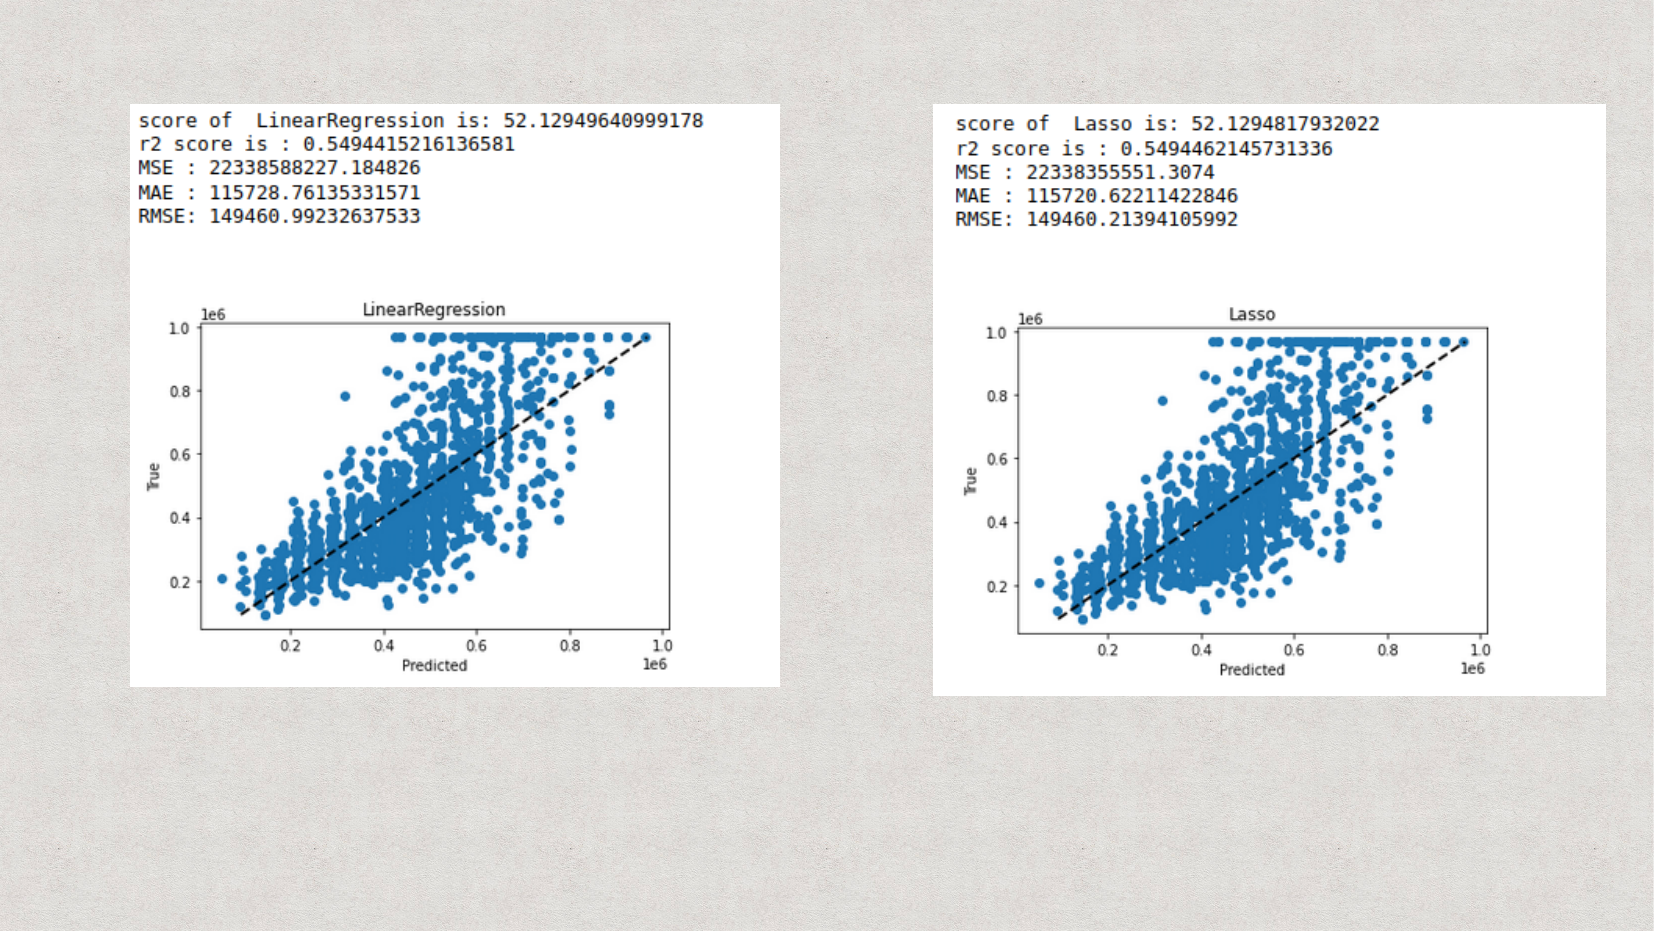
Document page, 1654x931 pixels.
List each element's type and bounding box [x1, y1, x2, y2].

list [15, 15, 1639, 916]
picture [0, 0, 1654, 931]
